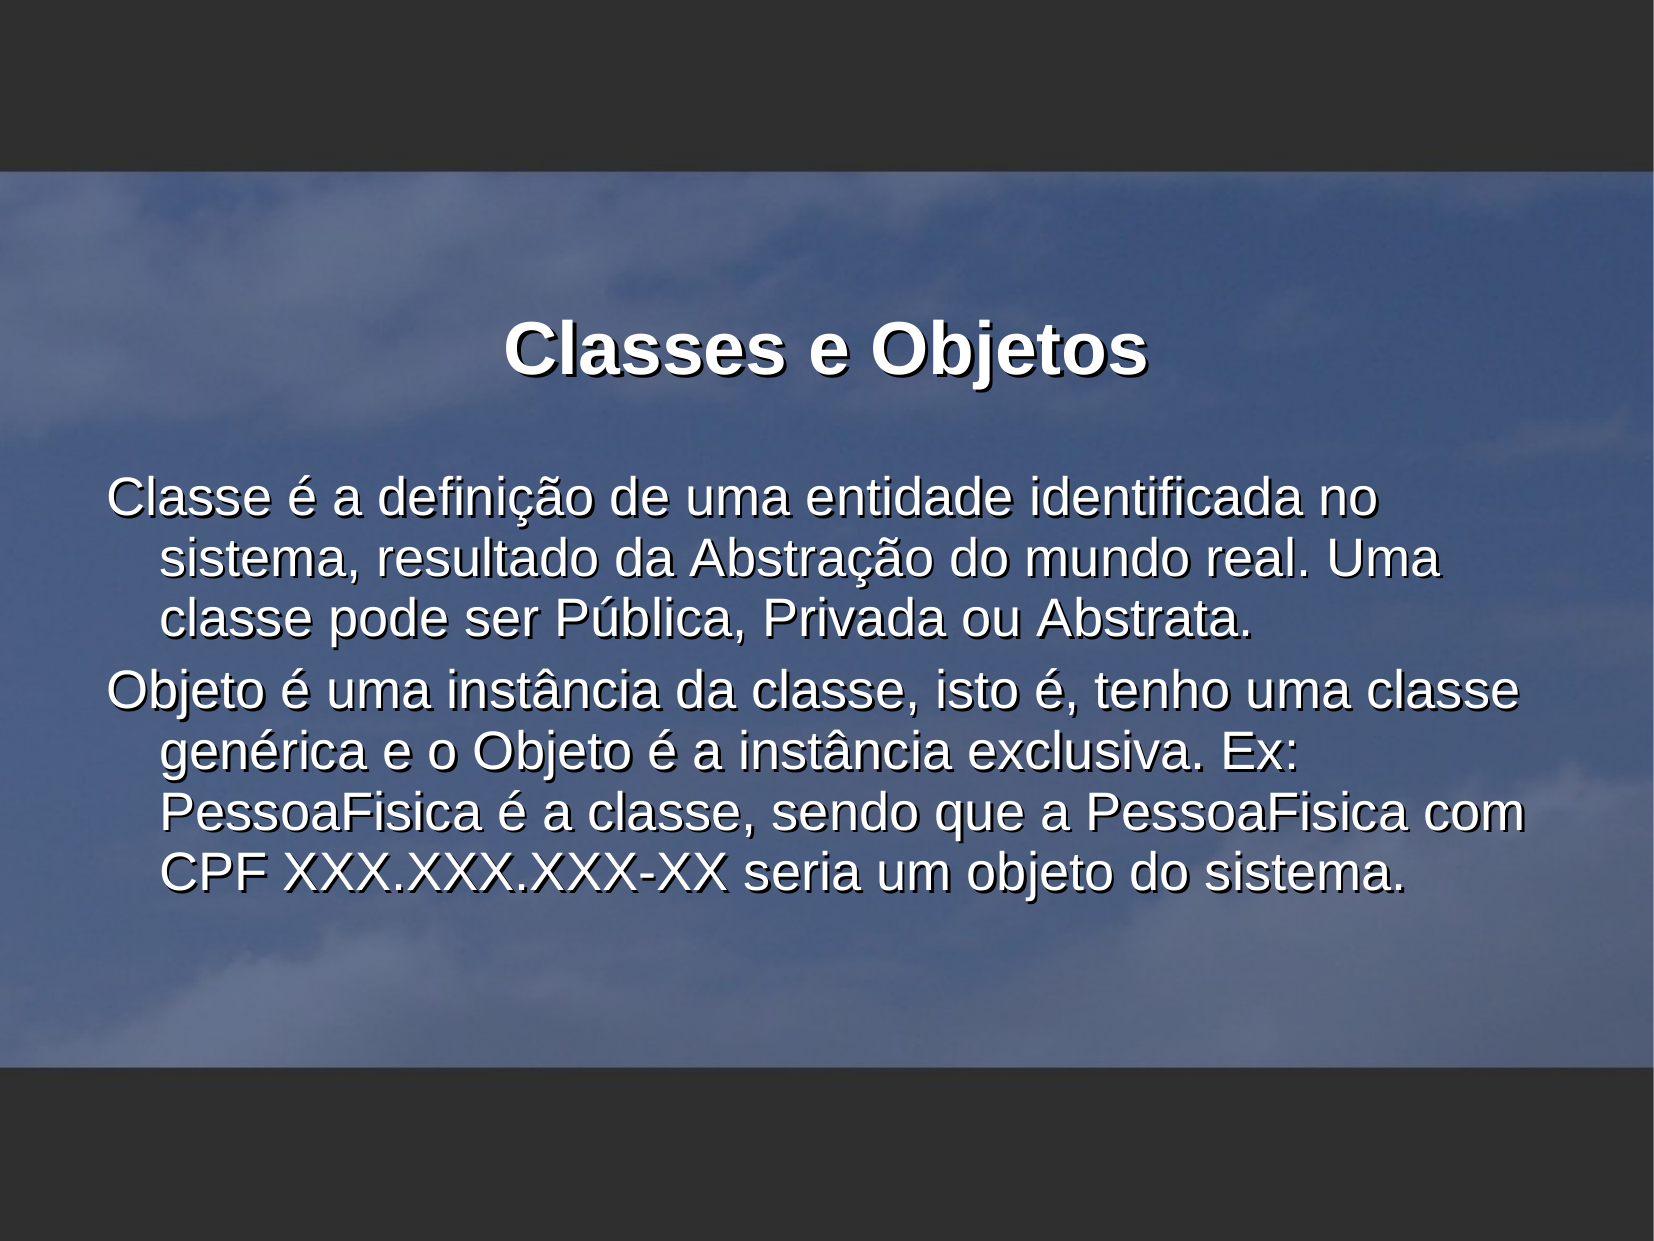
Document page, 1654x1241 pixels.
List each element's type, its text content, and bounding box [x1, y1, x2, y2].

list Classe é a definição de uma entidade identificada no sistema, resultado da Abstração do mundo real. Uma classe pode ser Pública, Privada ou Abstrata. Objeto é uma instância da classe, isto é, tenho uma classe genérica e o Objeto é a instância exclusiva. Ex: PessoaFisica é a classe, sendo que a PessoaFisica com CPF XXX.XXX.XXX-XX seria um objeto do sistema. [88, 466, 1565, 903]
picture [0, 0, 1654, 1241]
title Classes e Objetos [88, 267, 1565, 430]
